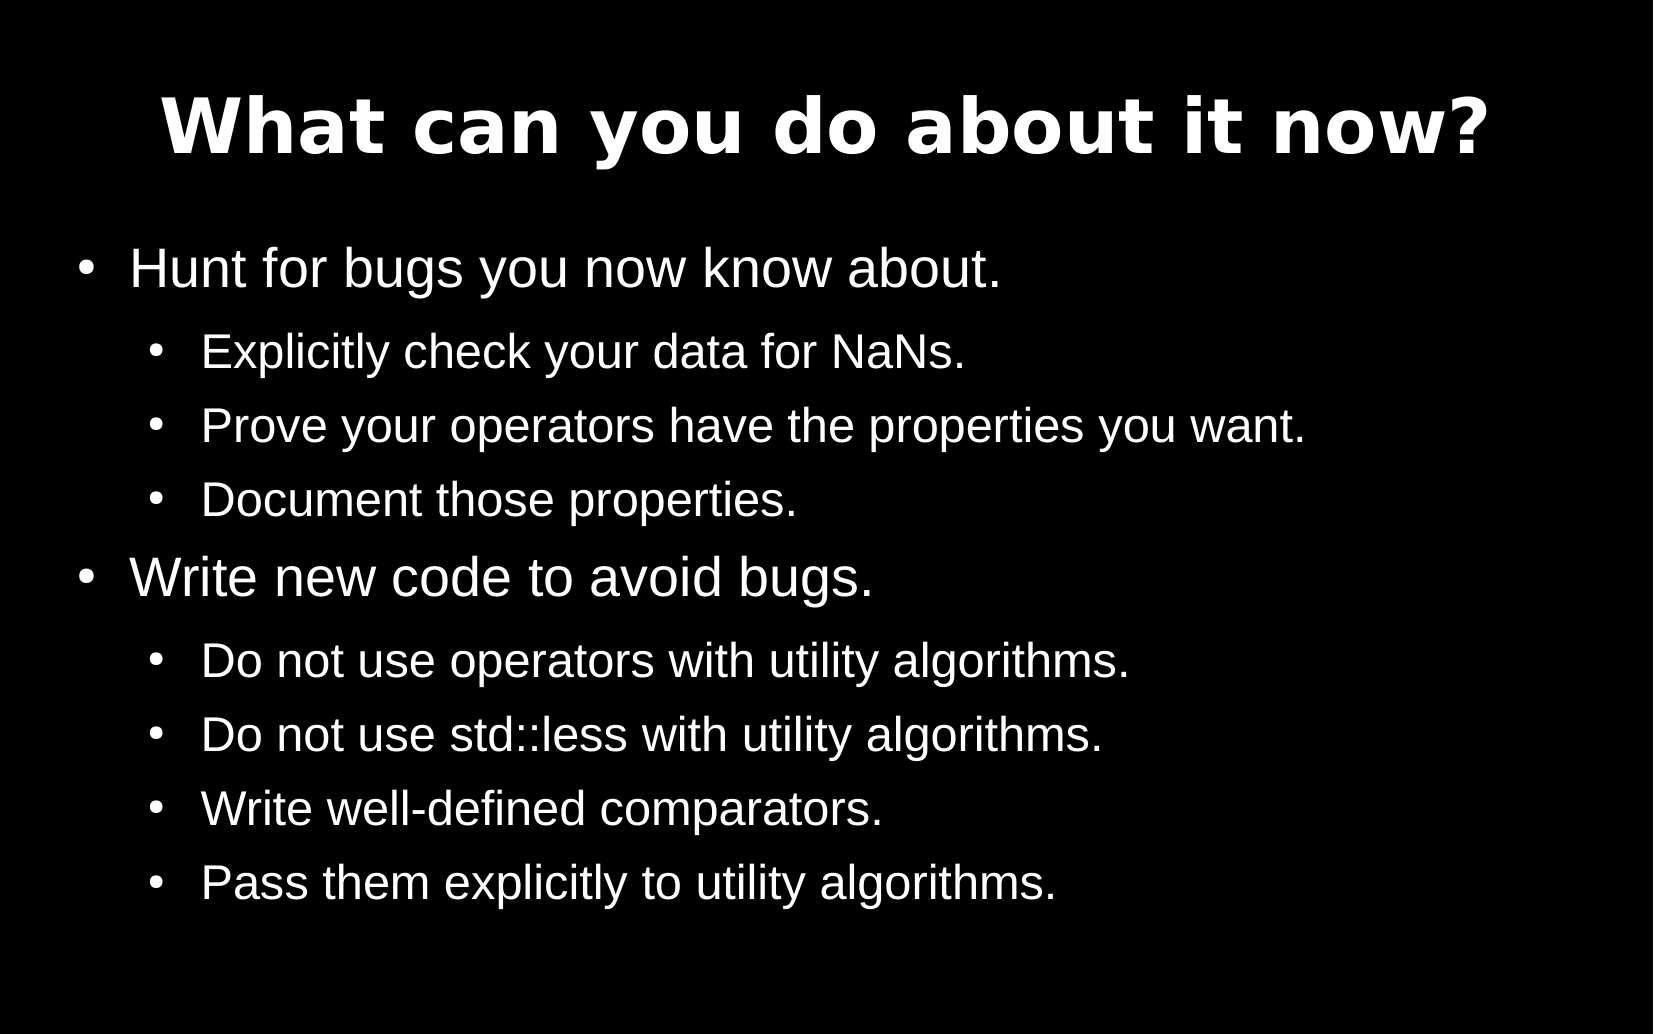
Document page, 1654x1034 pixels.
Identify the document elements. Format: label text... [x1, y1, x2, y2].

list Hunt for bugs you now know about. Explicitly check your data for NaNs. Prove your operators have the properties you want. Document those properties. Write new code to avoid bugs. Do not use operators with utility algorithms. Do not use std::less with utility algorithms. Write well-defined comparators. Pass them explicitly to utility algorithms. [58, 236, 1547, 908]
title What can you do about it now? [82, 41, 1571, 214]
